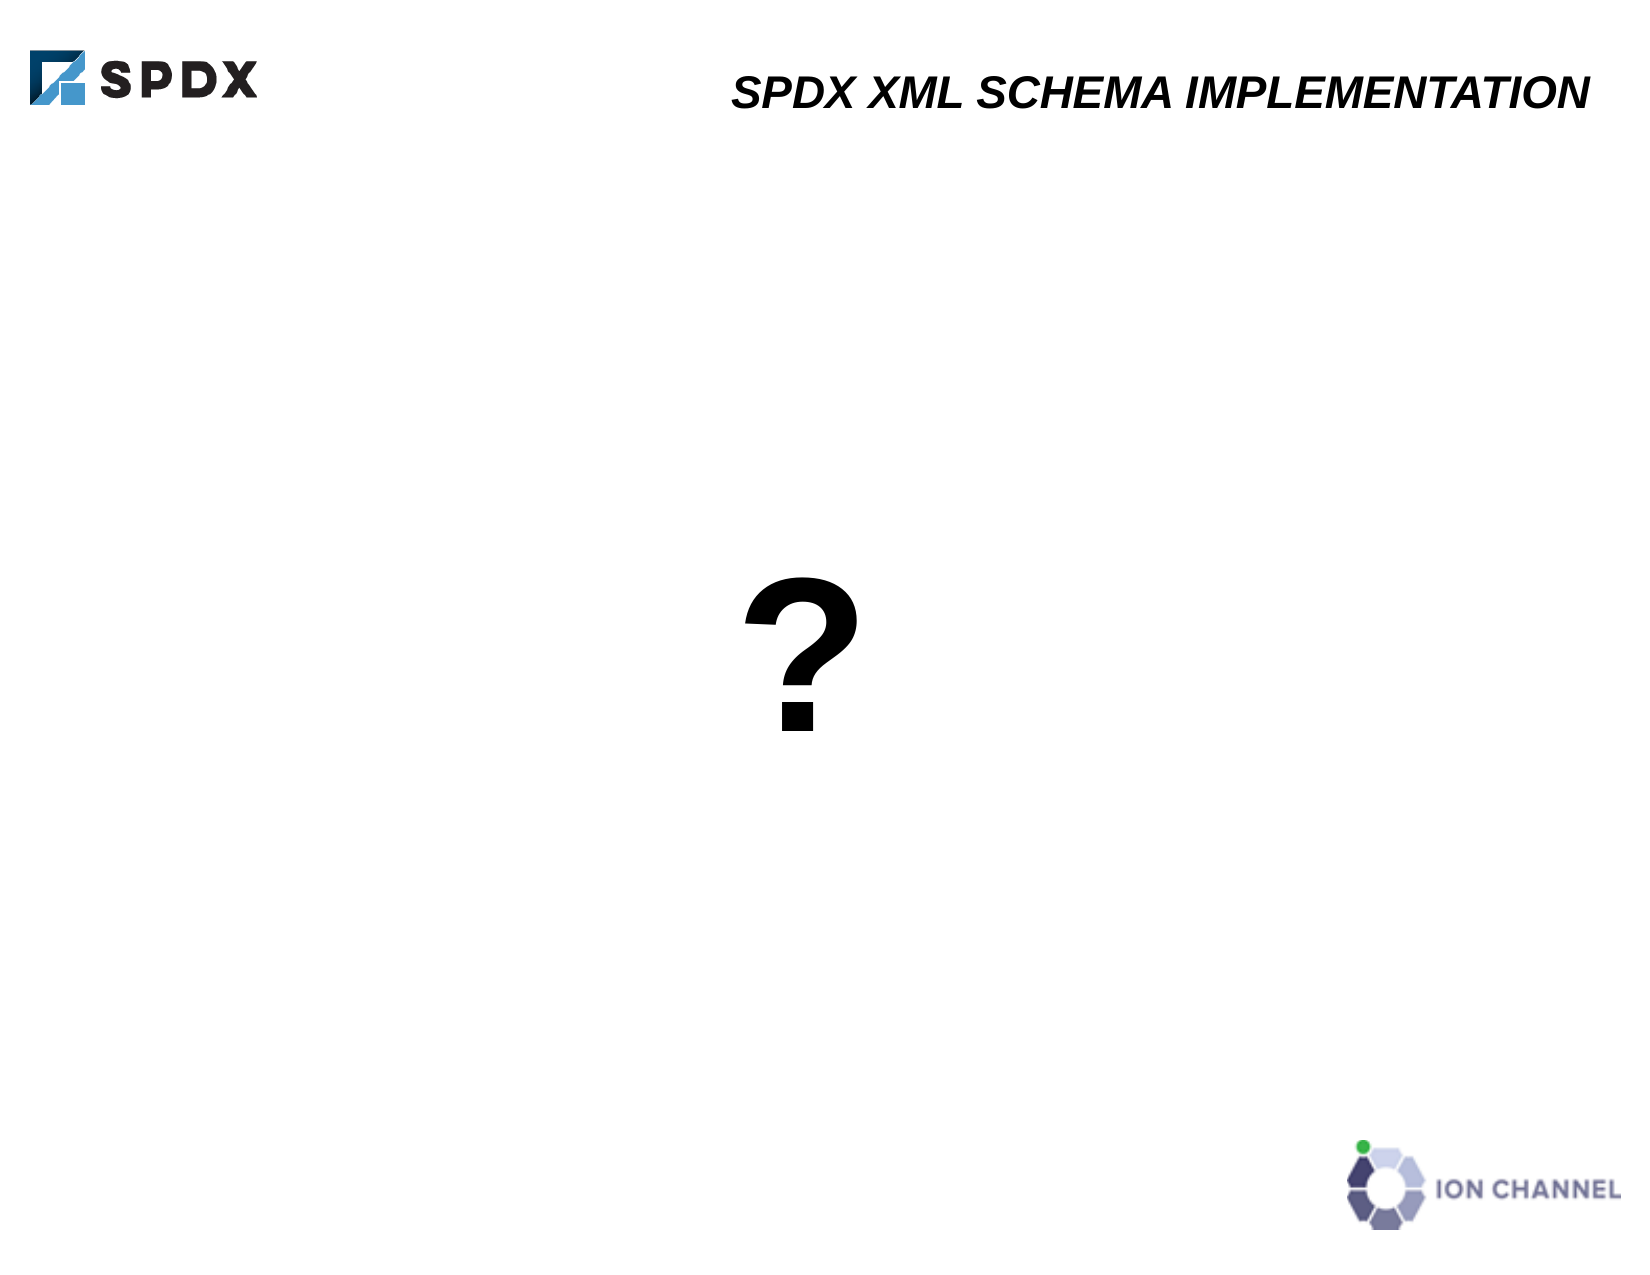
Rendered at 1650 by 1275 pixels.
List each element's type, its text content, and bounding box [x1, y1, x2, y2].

text_box ? [720, 525, 886, 747]
picture [30, 29, 257, 105]
picture [1347, 1140, 1621, 1231]
text_box SPDX XML SCHEMA IMPLEMENTATION [690, 59, 1606, 121]
